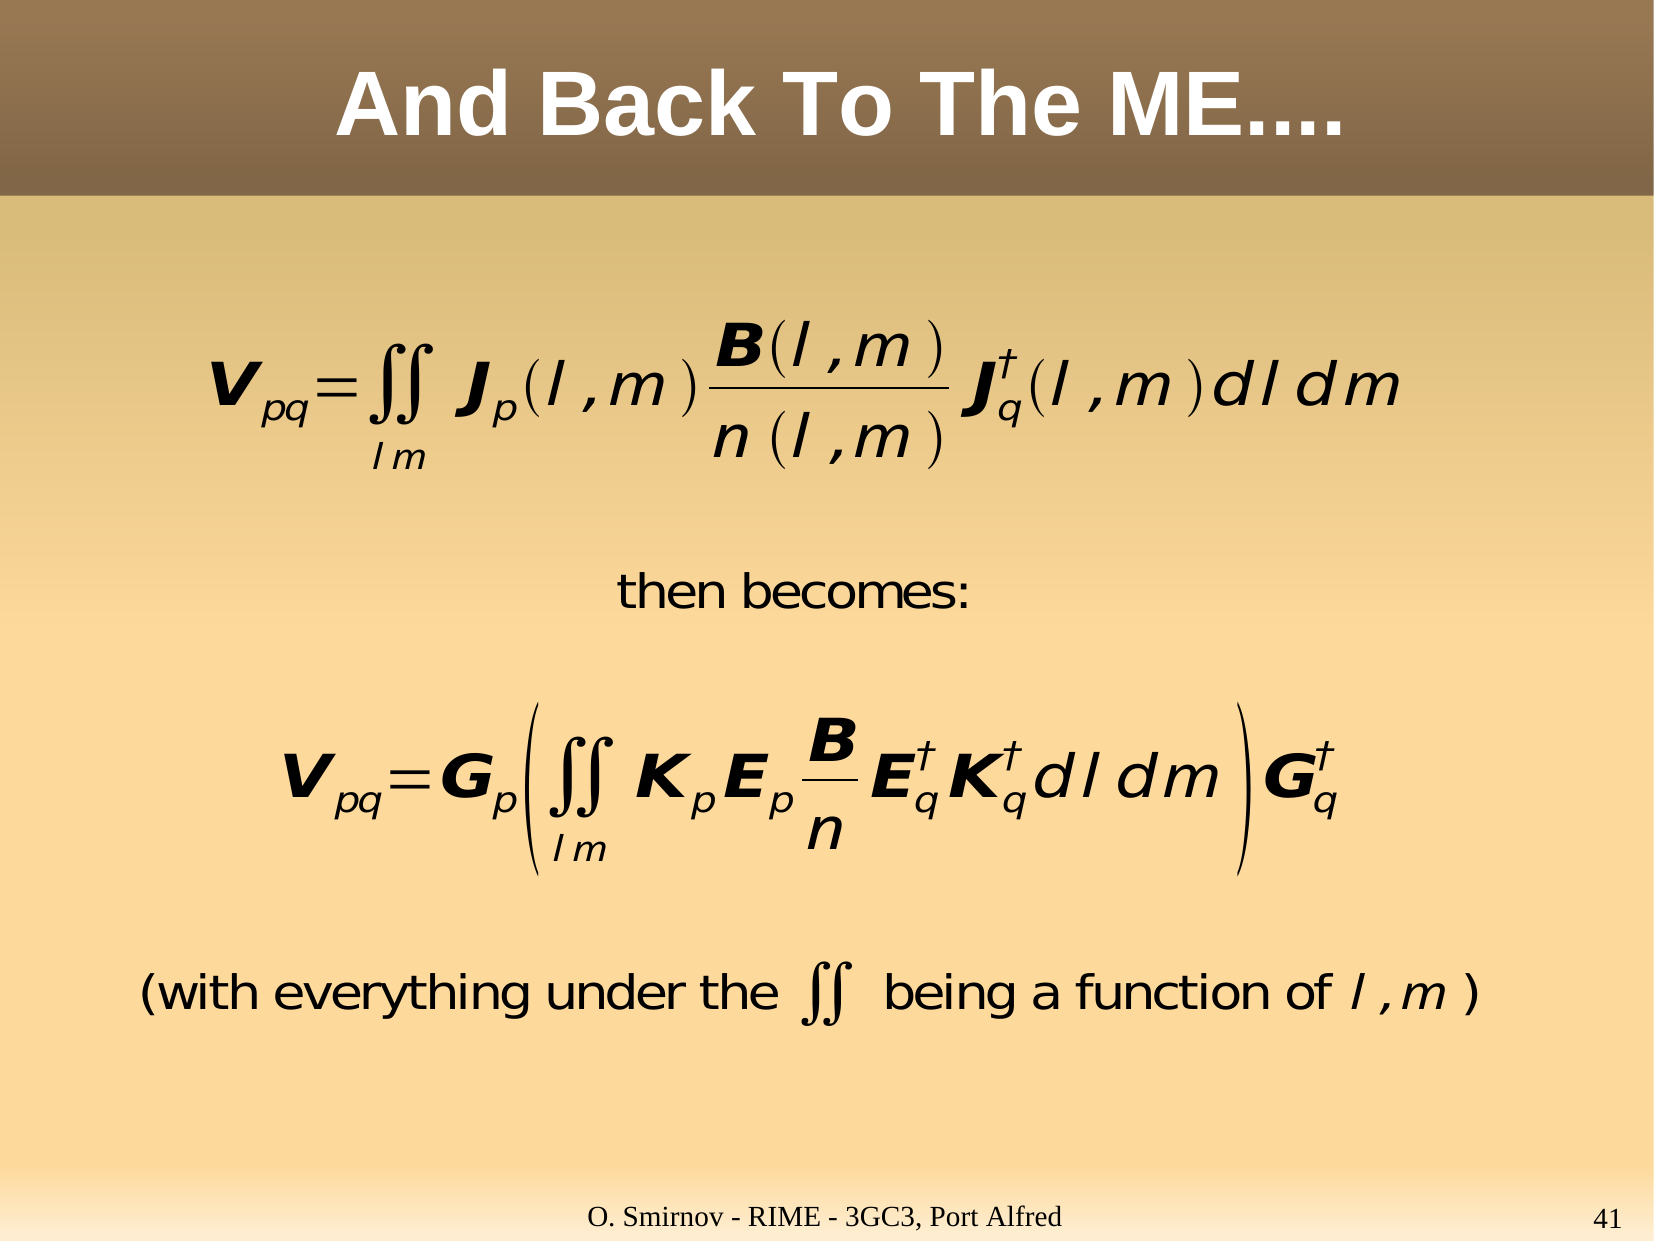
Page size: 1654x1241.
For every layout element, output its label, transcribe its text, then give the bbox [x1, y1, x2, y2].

title And Back To The ME.... [135, 0, 1548, 208]
chart [131, 300, 1486, 1030]
picture [0, 0, 1654, 1241]
